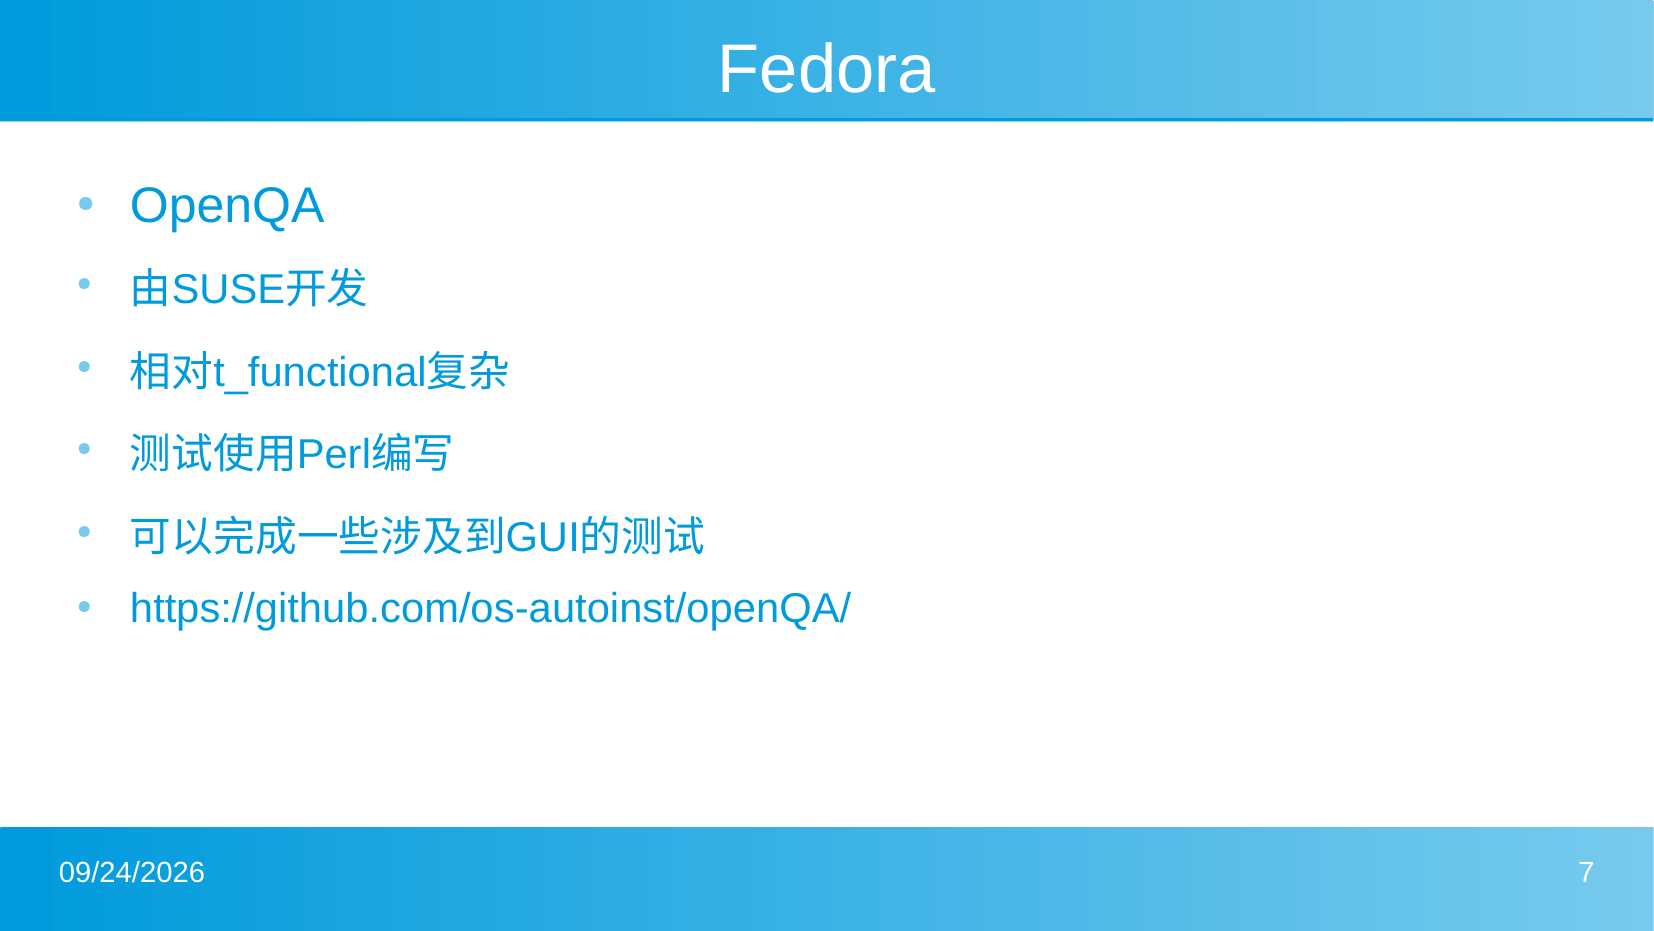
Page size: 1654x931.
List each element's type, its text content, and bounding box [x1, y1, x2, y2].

list OpenQA 由SUSE开发 相对t_functional复杂 测试使用Perl编写 可以完成一些涉及到GUI的测试 https://github.com/os-autoinst/openQA/ [59, 177, 1595, 768]
title Fedora [59, 29, 1595, 108]
